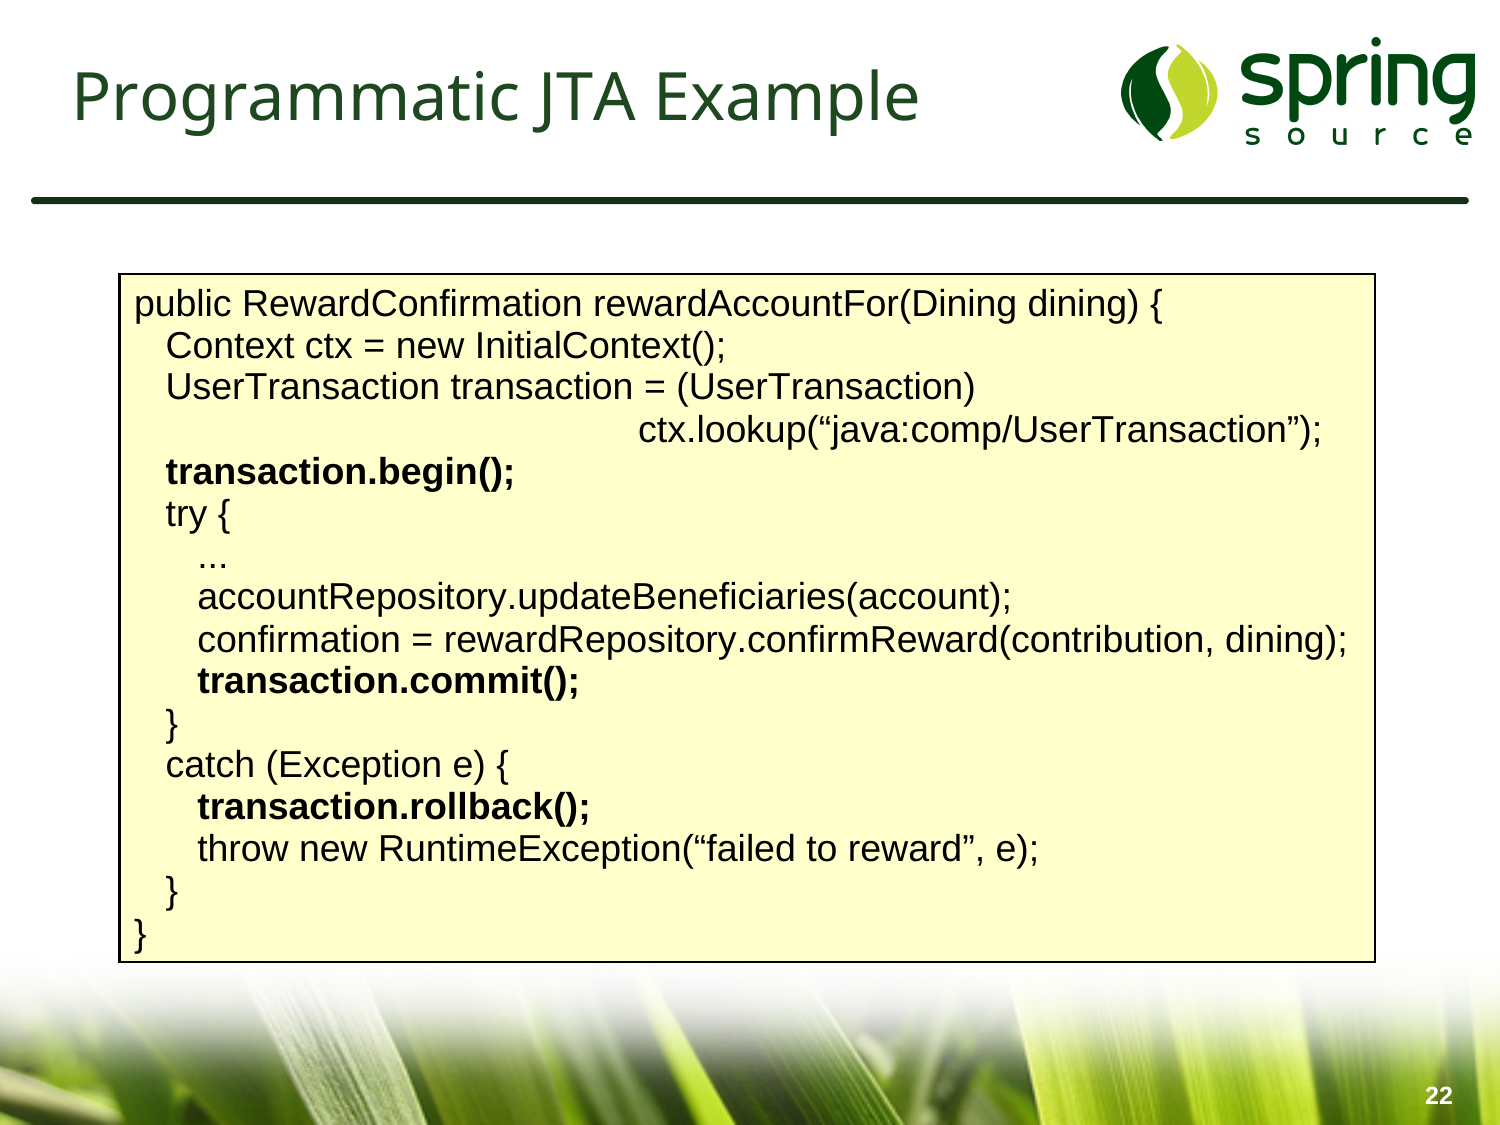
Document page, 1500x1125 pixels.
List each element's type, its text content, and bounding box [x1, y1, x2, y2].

text_box public RewardConfirmation rewardAccountFor(Dining dining) { Context ctx = new InitialContext(); UserTransaction transaction = (UserTransaction) ctx.lookup(“java:comp/UserTransaction”); transaction.begin(); try { ... accountRepository.updateBeneficiaries(account); confirmation = rewardRepository.confirmReward(contribution, dining); transaction.commit(); } catch (Exception e) { transaction.rollback(); throw new RuntimeException(“failed to reward”, e); } } [119, 274, 1375, 962]
picture [1121, 37, 1475, 145]
title Programmatic JTA Example [56, 13, 1089, 176]
picture [0, 944, 1500, 1125]
